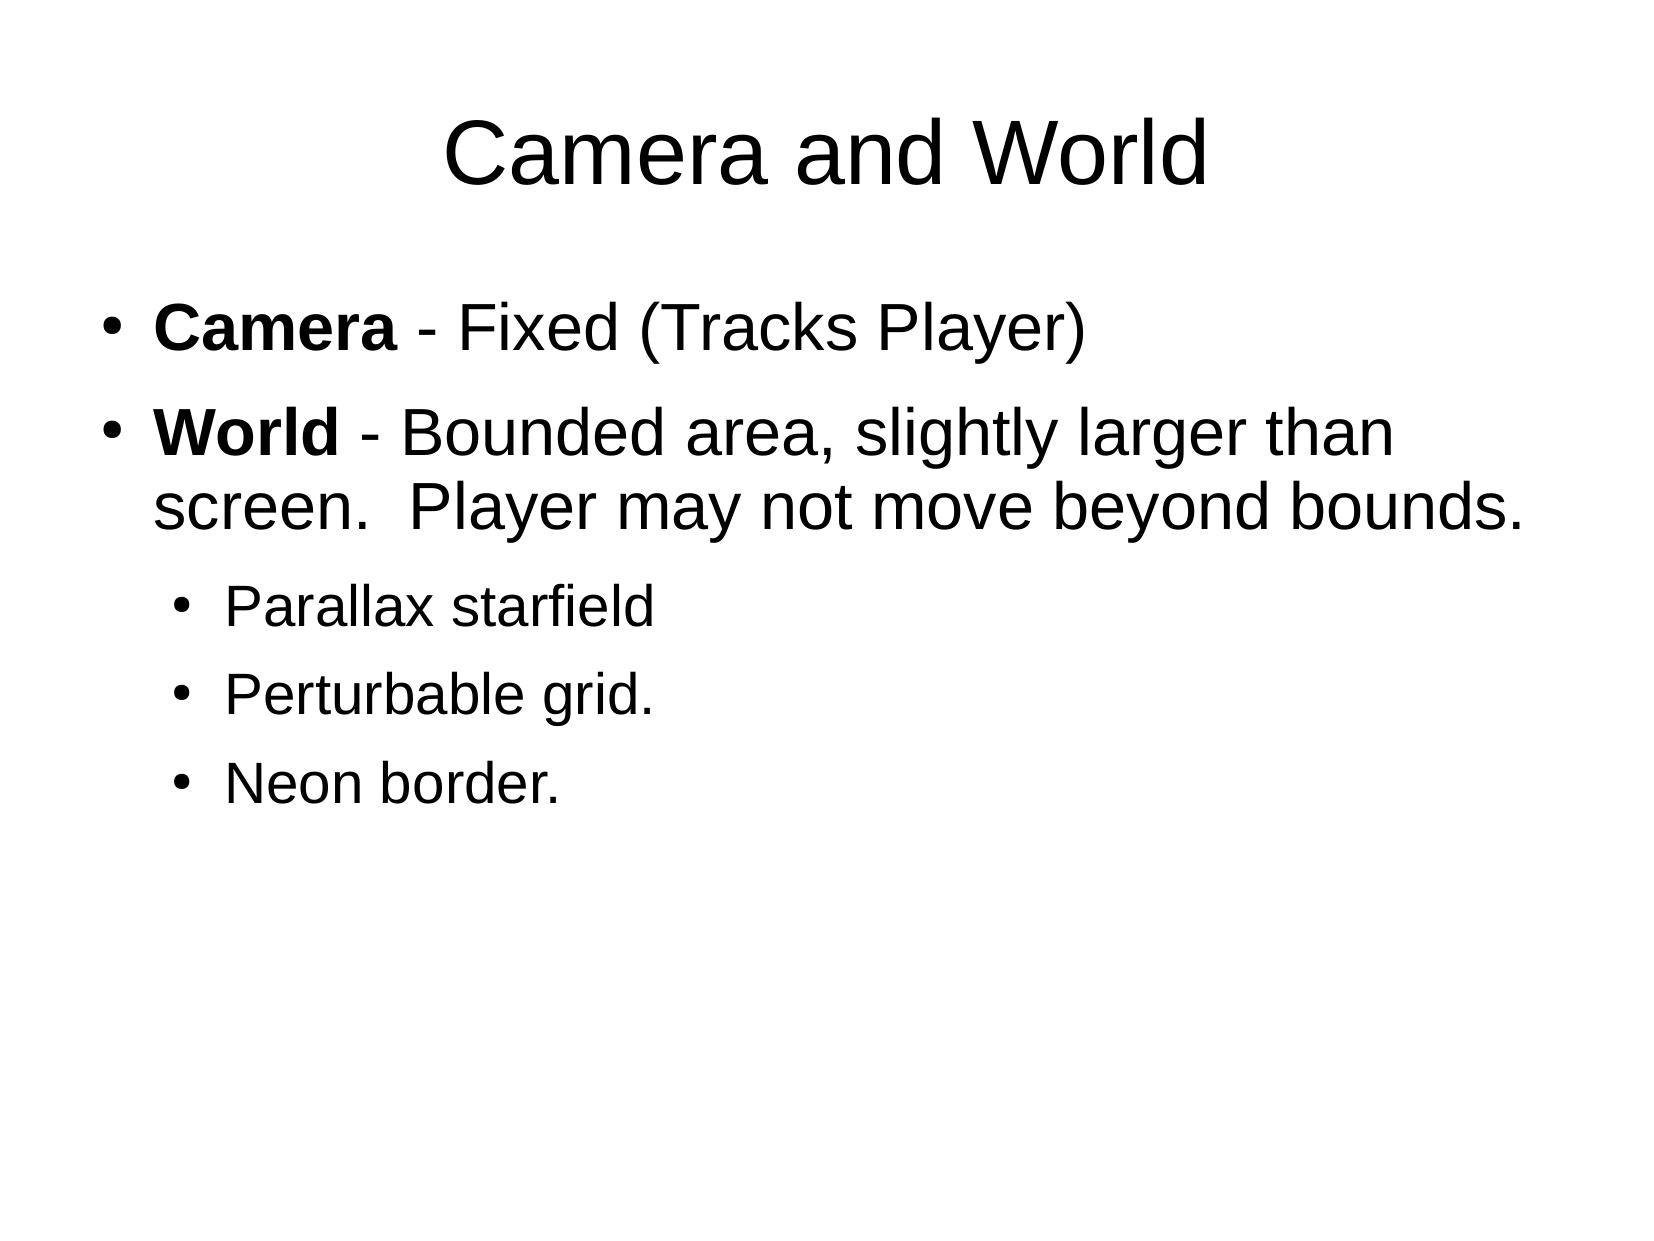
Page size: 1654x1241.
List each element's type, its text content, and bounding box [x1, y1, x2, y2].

title Camera and World [82, 49, 1571, 257]
list Camera - Fixed (Tracks Player) World - Bounded area, slightly larger than screen. Player may not move beyond bounds. Parallax starfield Perturbable grid. Neon border. [82, 290, 1571, 1109]
